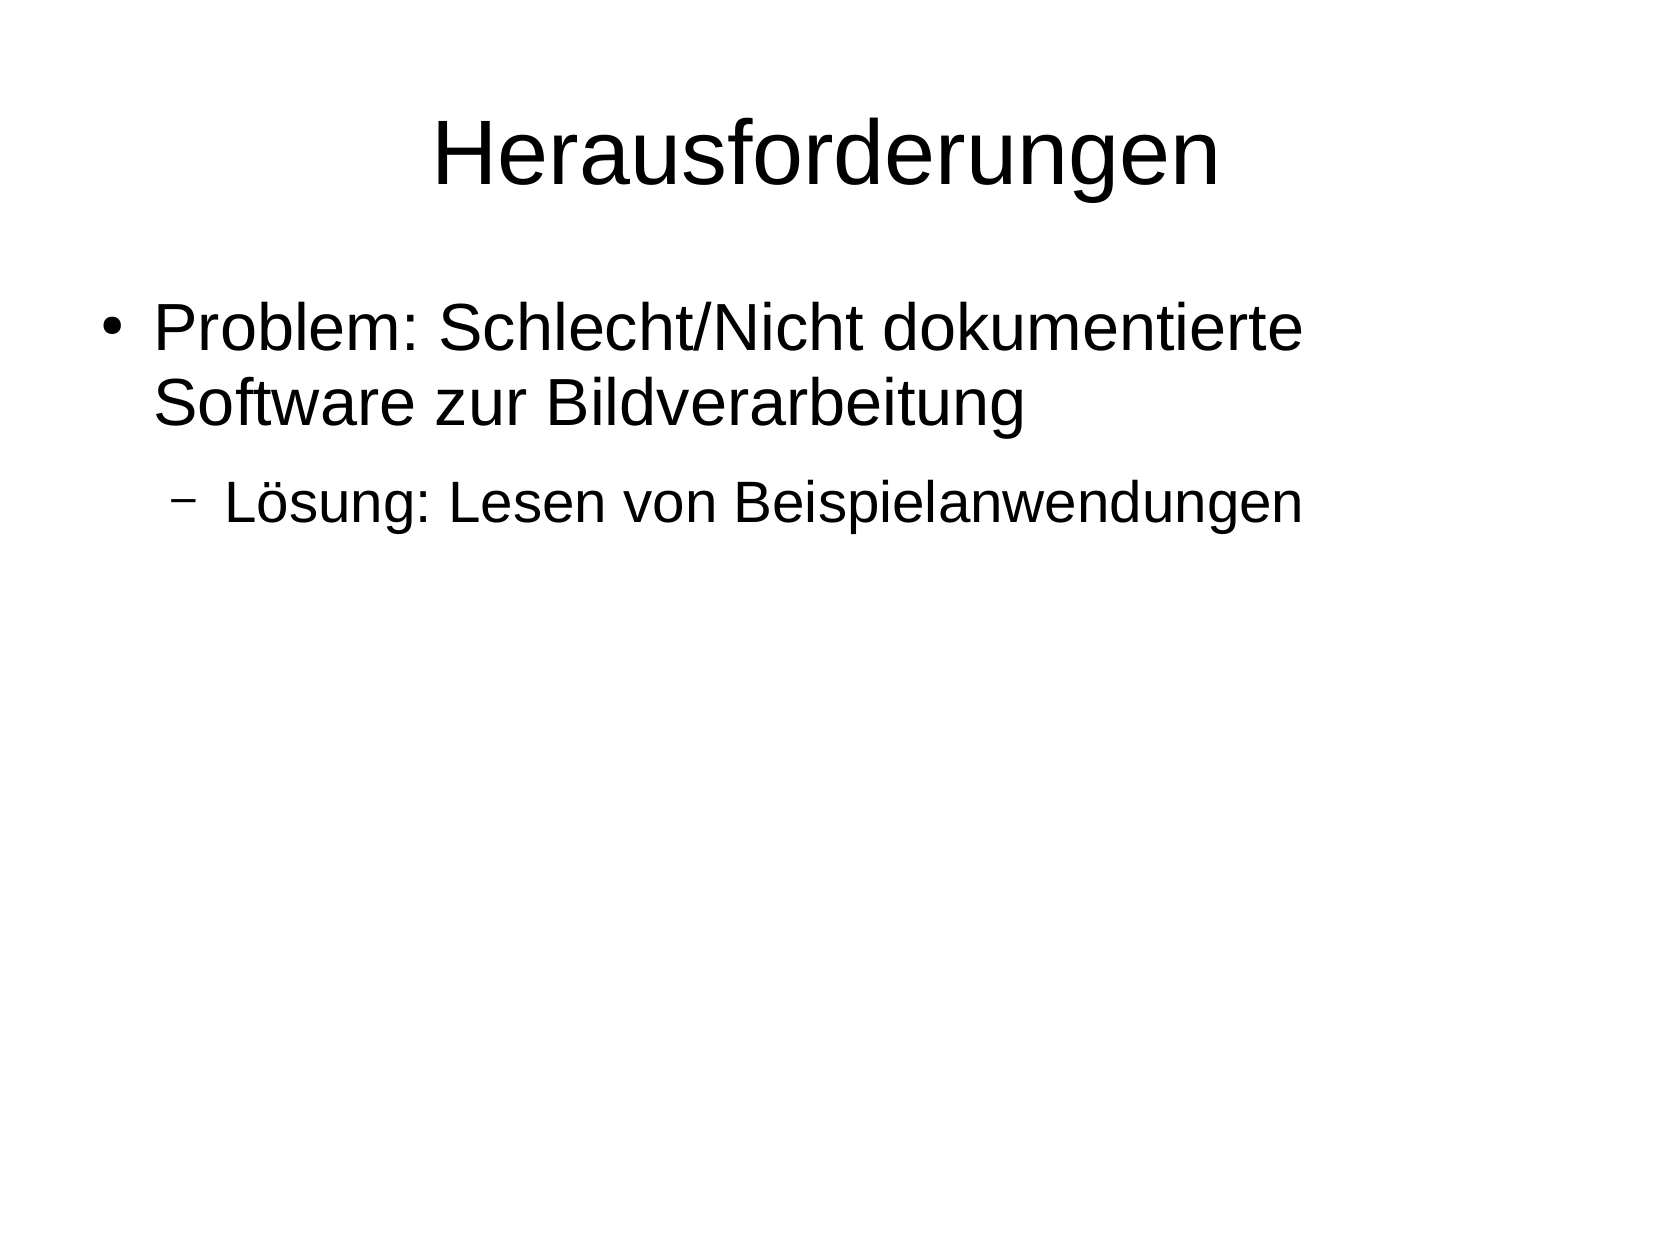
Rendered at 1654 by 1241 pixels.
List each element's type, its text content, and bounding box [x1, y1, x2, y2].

title Herausforderungen [82, 49, 1571, 257]
list Problem: Schlecht/Nicht dokumentierte Software zur Bildverarbeitung Lösung: Lesen von Beispielanwendungen [82, 290, 1571, 1010]
